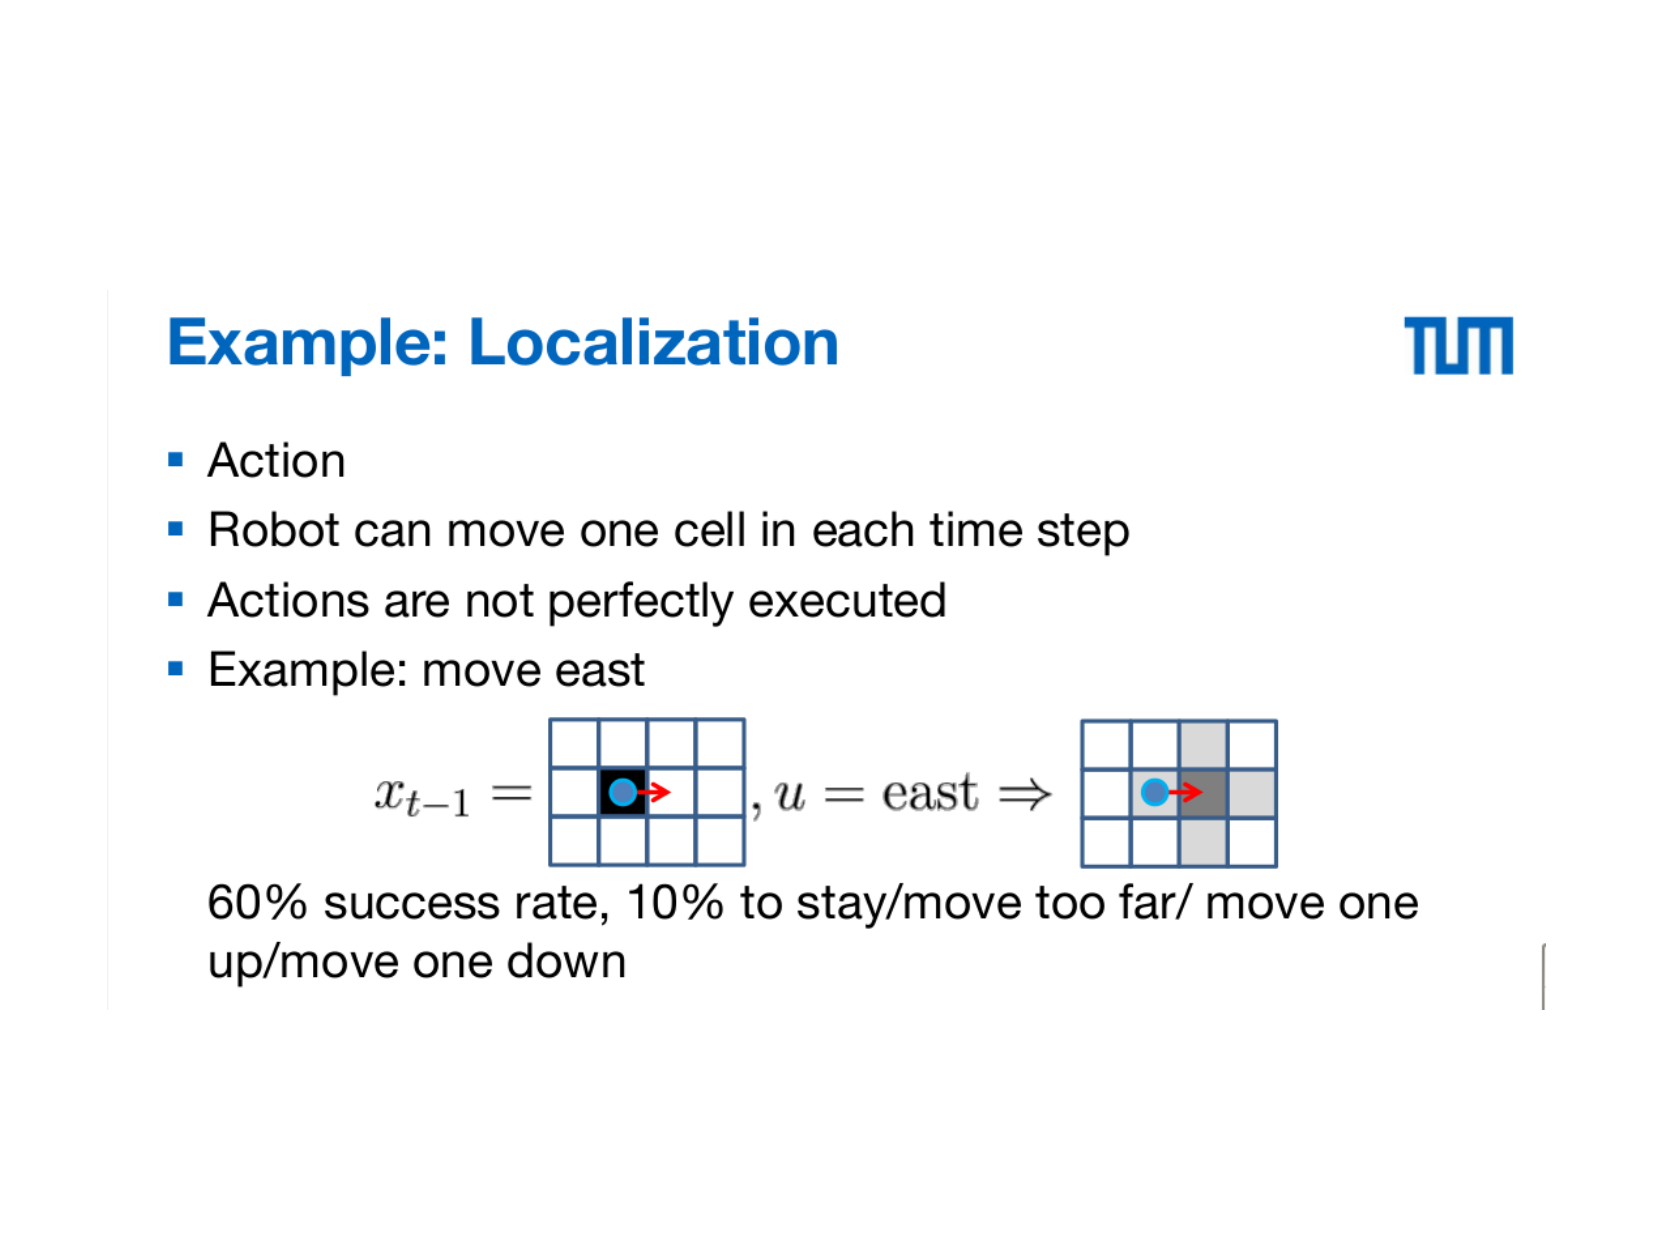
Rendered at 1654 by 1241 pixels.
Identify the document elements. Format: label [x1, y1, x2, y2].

picture [107, 290, 1546, 1010]
